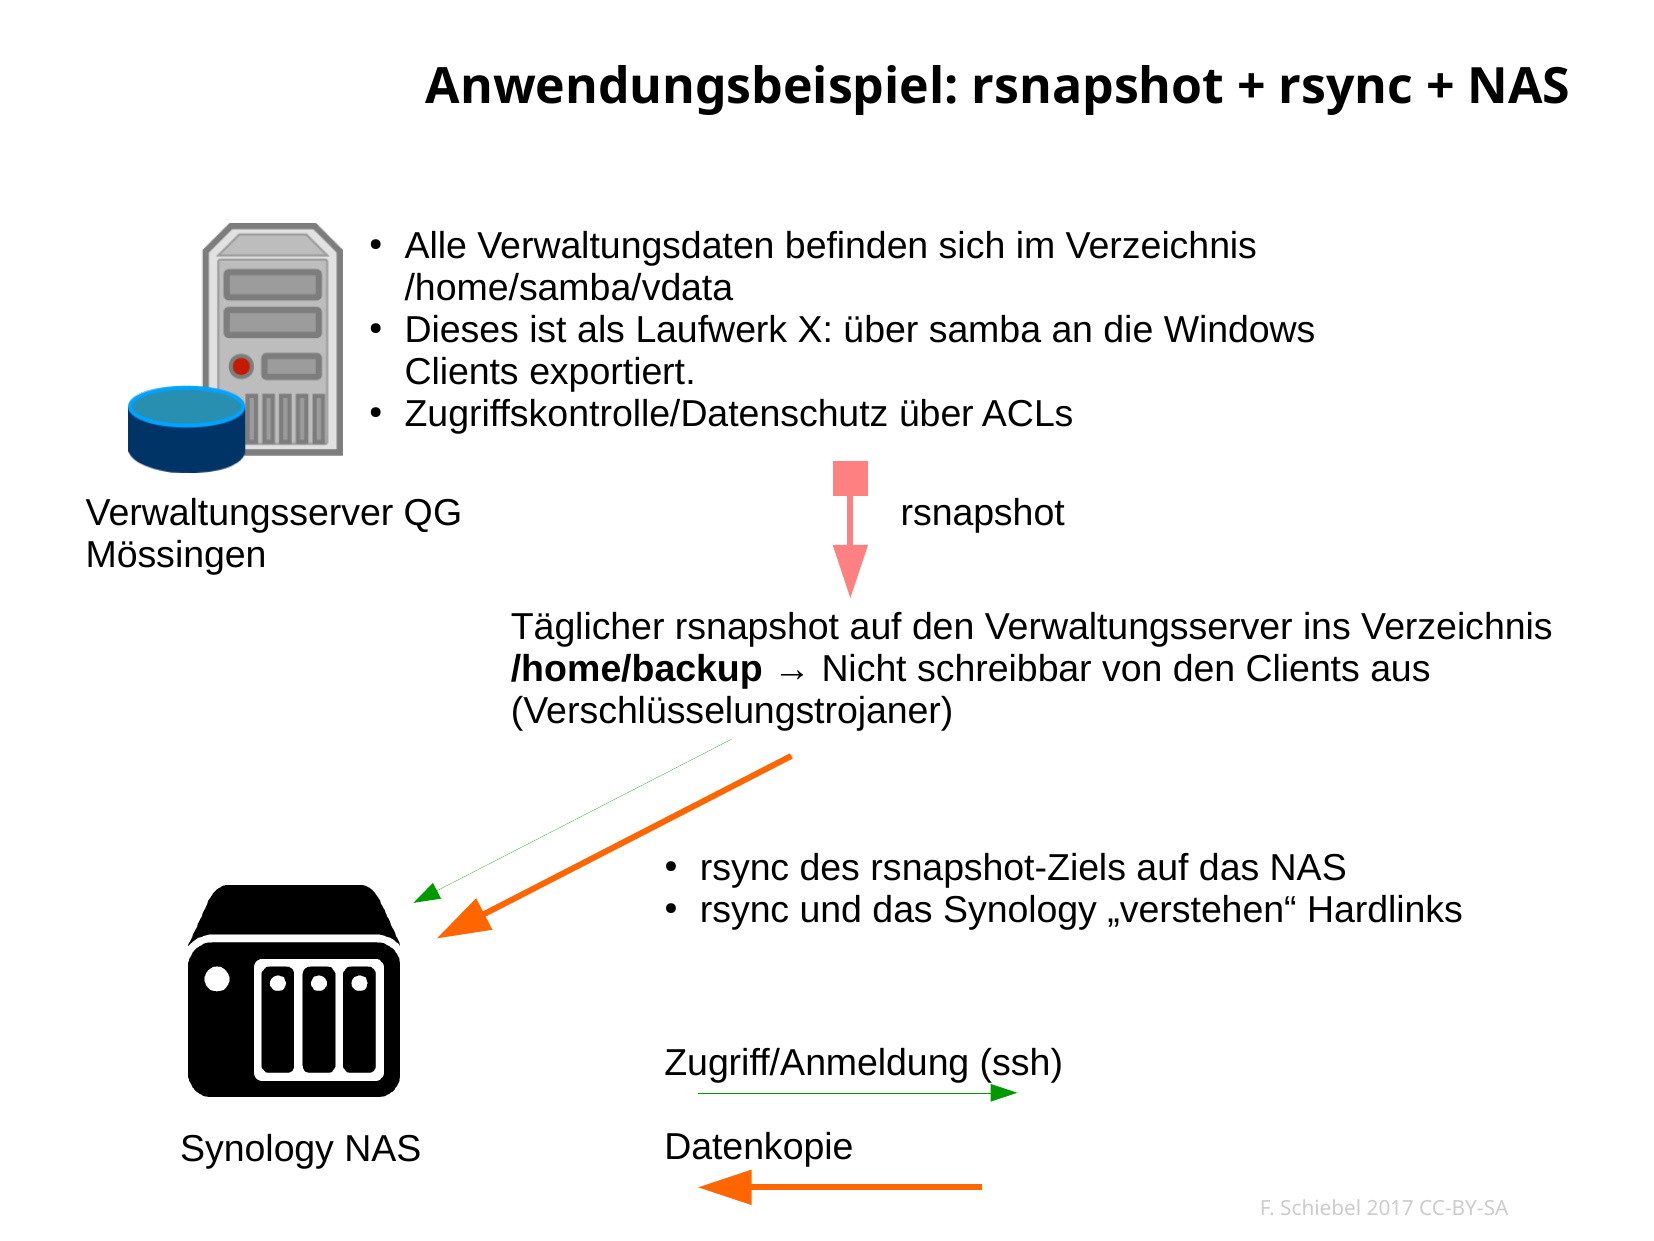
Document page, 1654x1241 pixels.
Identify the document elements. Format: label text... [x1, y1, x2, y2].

text_box Zugriff/Anmeldung (ssh) Datenkopie [649, 1033, 1170, 1217]
text_box rsnapshot [885, 484, 1080, 542]
title Anwendungsbeispiel: rsnapshot + rsync + NAS [82, 49, 1571, 119]
picture [188, 885, 400, 1097]
picture [128, 223, 343, 473]
text_box Alle Verwaltungsdaten befinden sich im Verzeichnis /home/samba/vdata Dieses ist als Laufwerk X: über samba an die Windows Clients exportiert. Zugriffskontrolle/Datenschutz über ACLs [354, 217, 1347, 485]
text_box Verwaltungsserver QG Mössingen [70, 484, 497, 584]
text_box rsync des rsnapshot-Ziels auf das NAS rsync und das Synology „verstehen“ Hardlinks [649, 839, 1478, 939]
text_box Täglicher rsnapshot auf den Verwaltungsserver ins Verzeichnis /home/backup → Nicht schreibbar von den Clients aus (Verschlüsselungstrojaner) [496, 598, 1568, 739]
text_box Synology NAS [165, 1120, 508, 1180]
